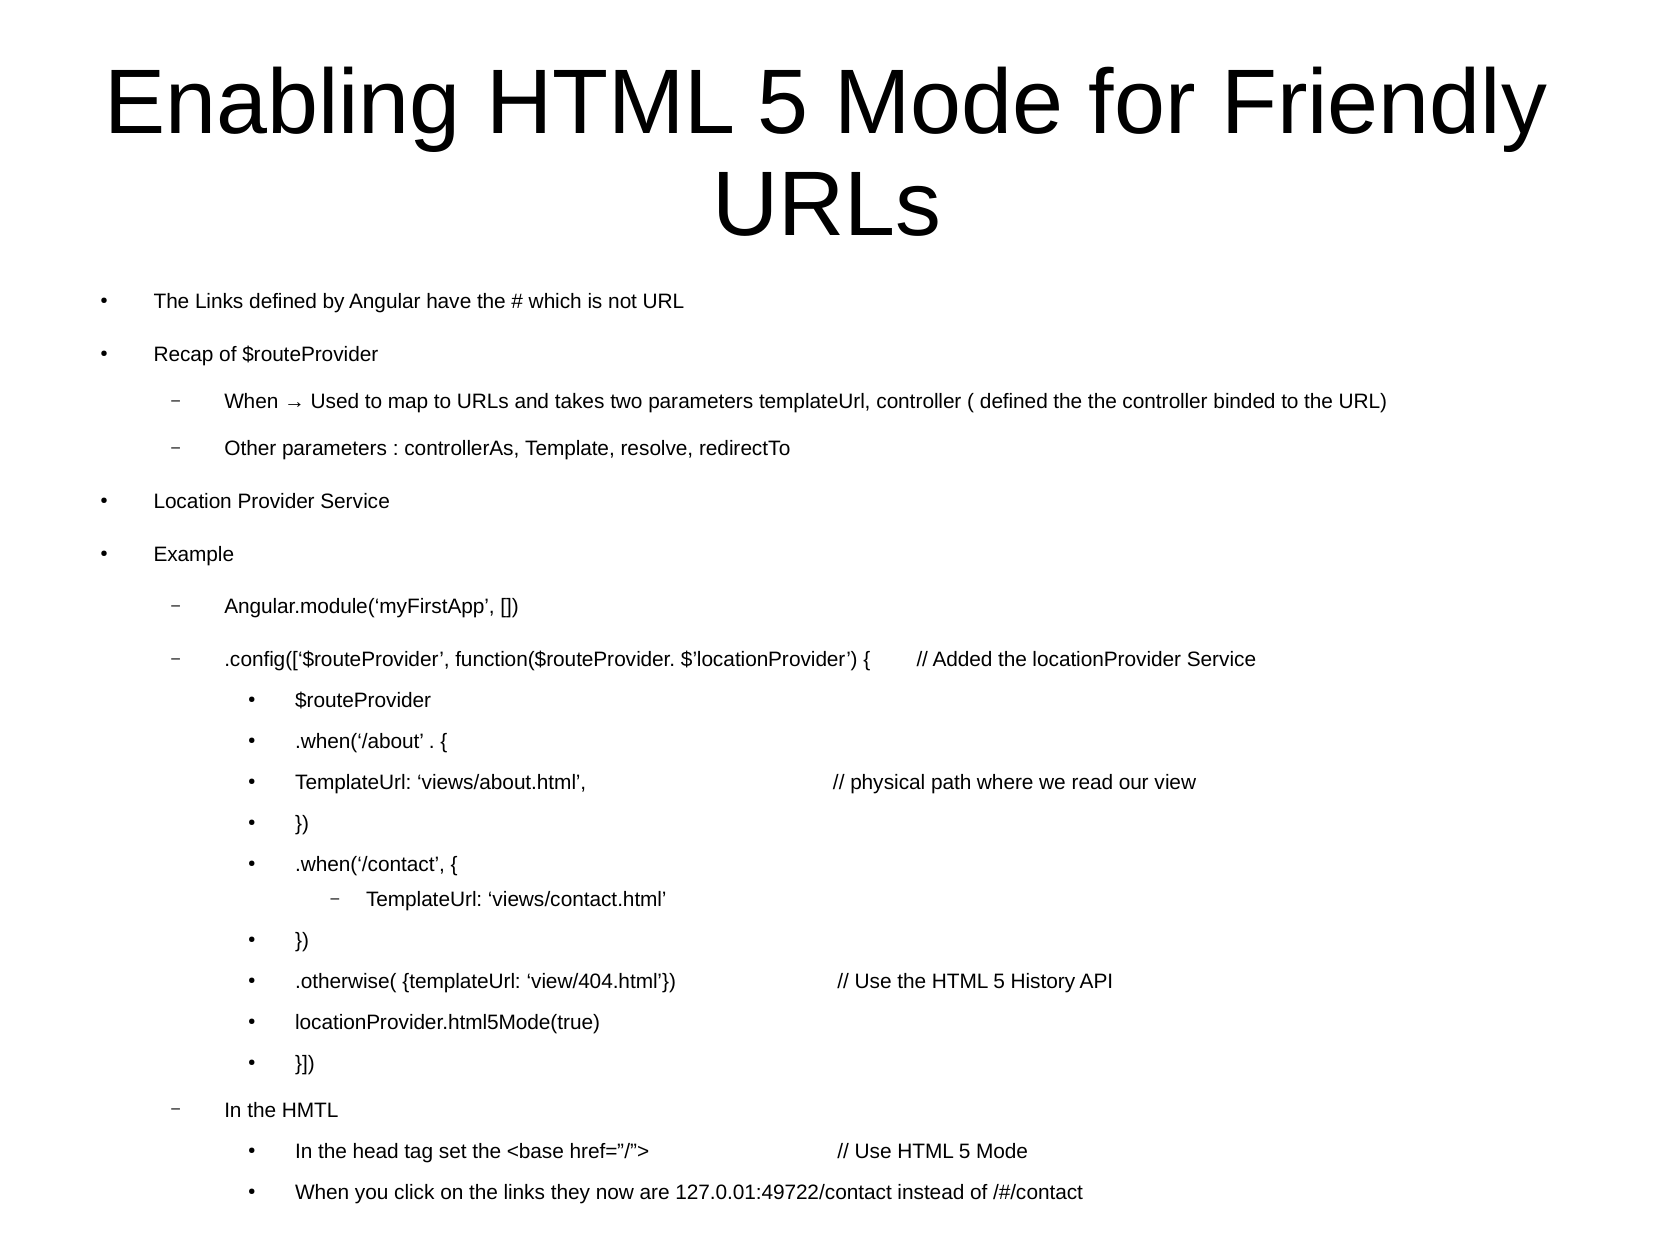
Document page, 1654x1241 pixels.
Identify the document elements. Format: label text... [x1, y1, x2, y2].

title Enabling HTML 5 Mode for Friendly URLs [82, 49, 1571, 257]
list The Links defined by Angular have the # which is not URL Recap of $routeProvider When → Used to map to URLs and takes two parameters templateUrl, controller ( defined the the controller binded to the URL) Other parameters : controllerAs, Template, resolve, redirectTo Location Provider Service Example Angular.module(‘myFirstApp’, []) .config([‘$routeProvider’, function($routeProvider. $’locationProvider’) { // Added the locationProvider Service $routeProvider .when(‘/about’ . { TemplateUrl: ‘views/about.html’, // physical path where we read our view }) .when(‘/contact’, { TemplateUrl: ‘views/contact.html’ }) .otherwise( {templateUrl: ‘view/404.html’}) // Use the HTML 5 History API locationProvider.html5Mode(true) }]) In the HMTL In the head tag set the <base href=”/”> // Use HTML 5 Mode When you click on the links they now are 127.0.01:49722/contact instead of /#/contact [82, 290, 1576, 1216]
